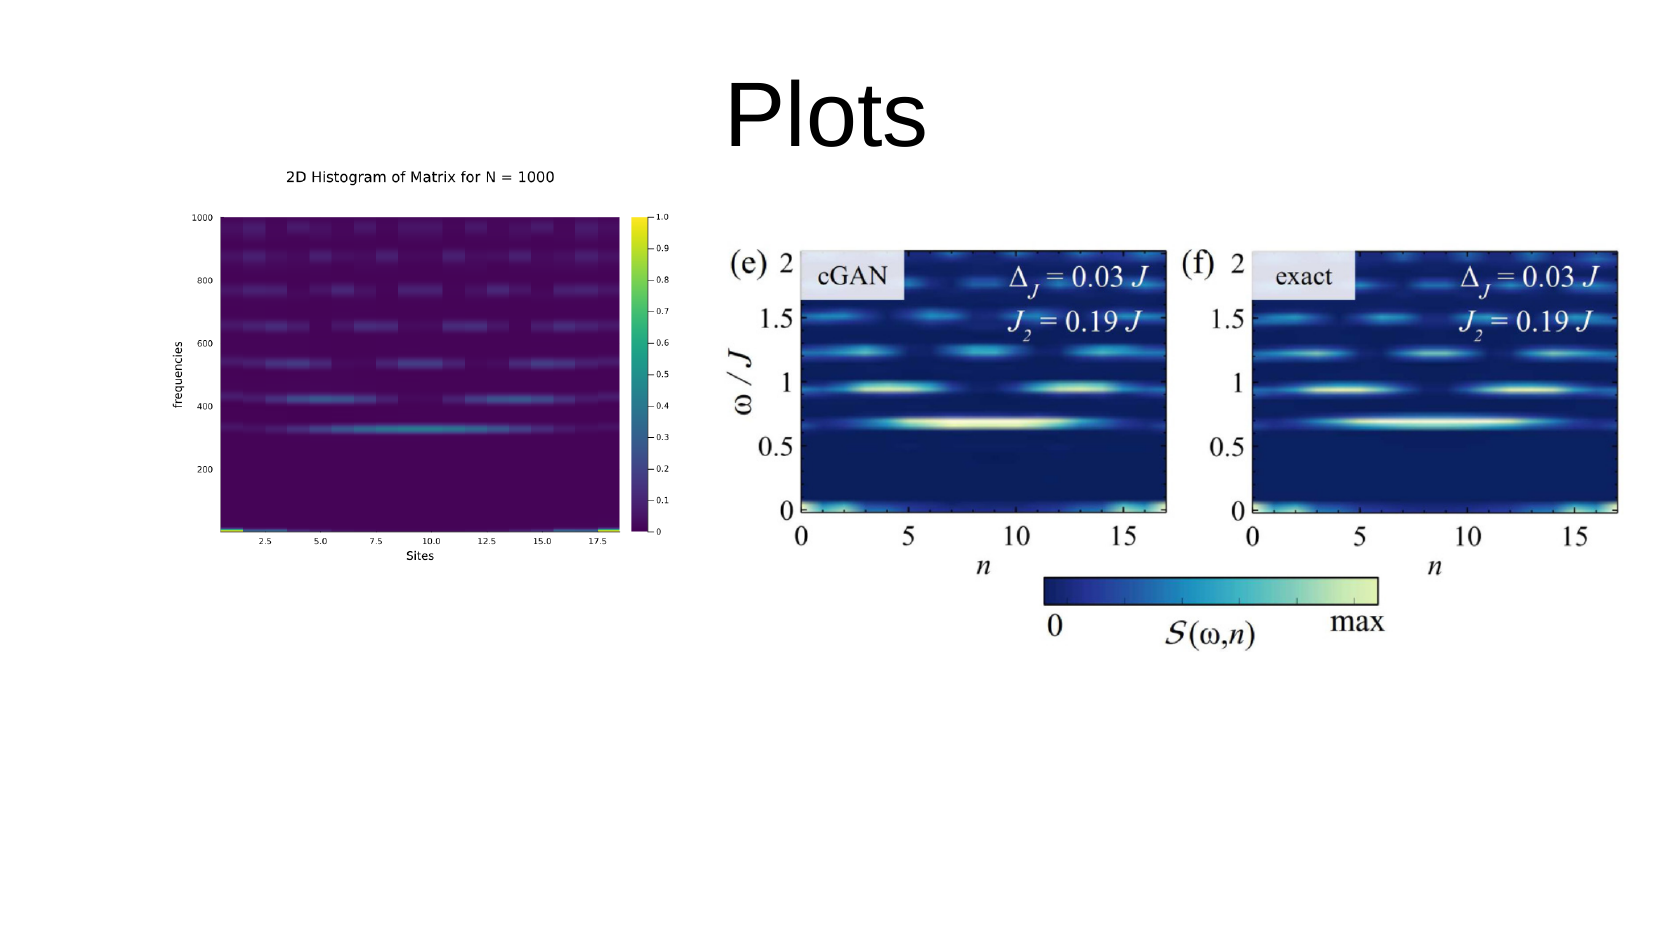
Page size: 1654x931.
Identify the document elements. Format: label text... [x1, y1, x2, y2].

title Plots [82, 37, 1571, 193]
picture [147, 169, 1626, 665]
